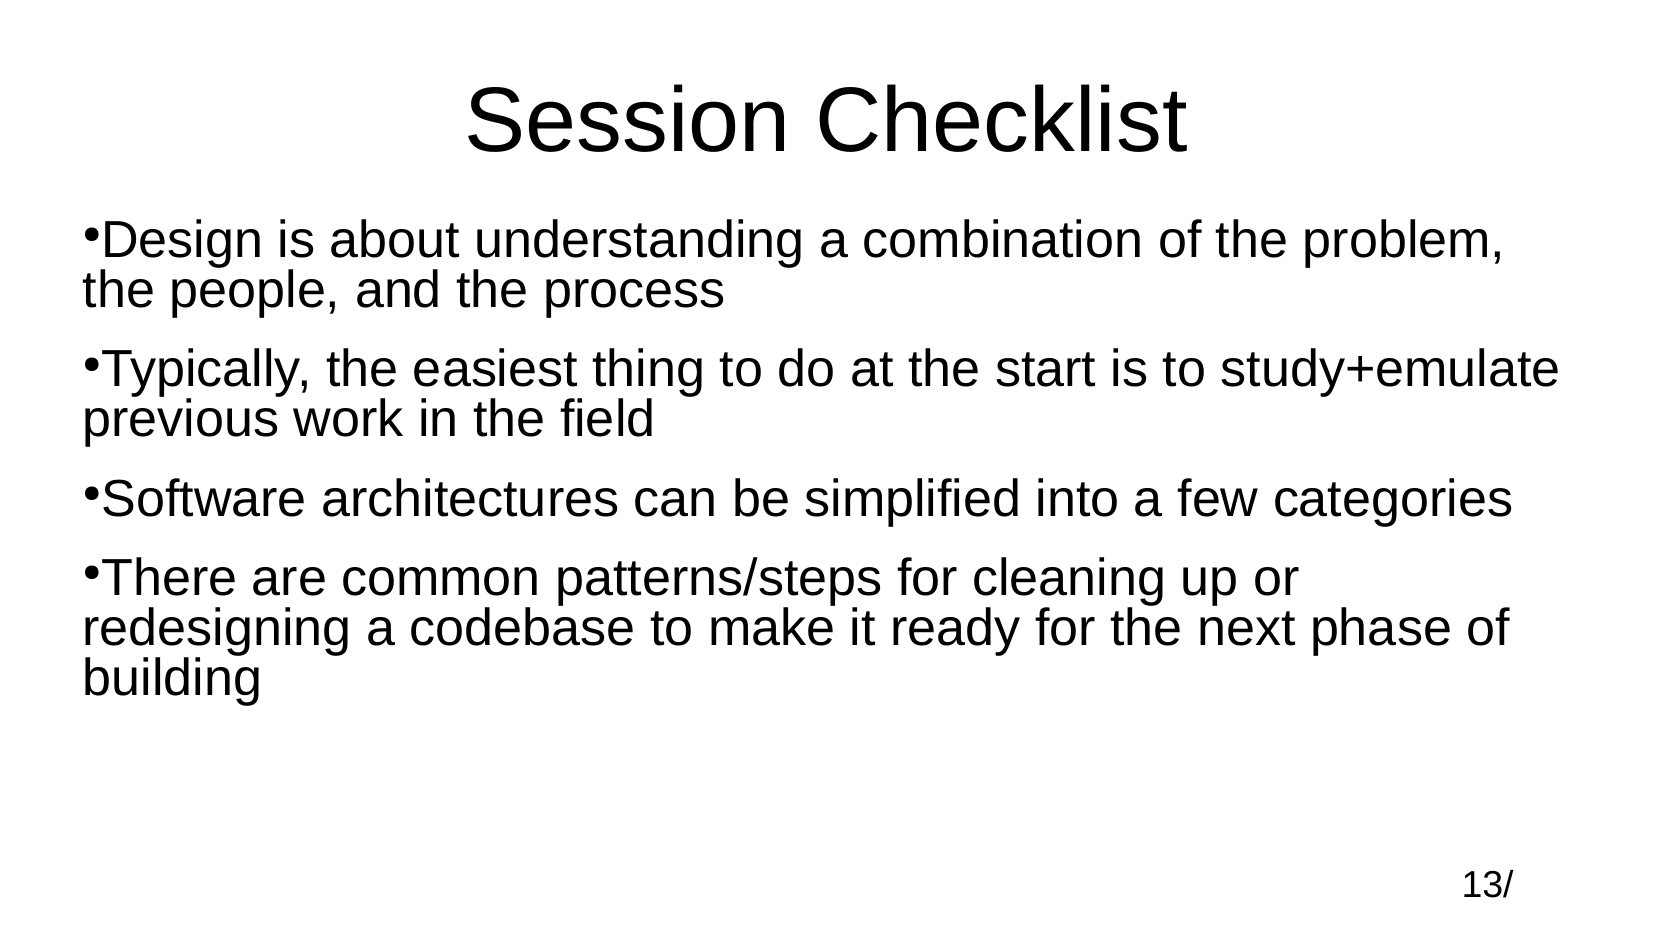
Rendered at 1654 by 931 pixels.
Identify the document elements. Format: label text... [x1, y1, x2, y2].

title Session Checklist [82, 37, 1571, 193]
text_box / [1446, 856, 1625, 931]
list Design is about understanding a combination of the problem, the people, and the process Typically, the easiest thing to do at the start is to study+emulate previous work in the field Software architectures can be simplified into a few categories There are common patterns/steps for cleaning up or redesigning a codebase to make it ready for the next phase of building [82, 217, 1571, 758]
